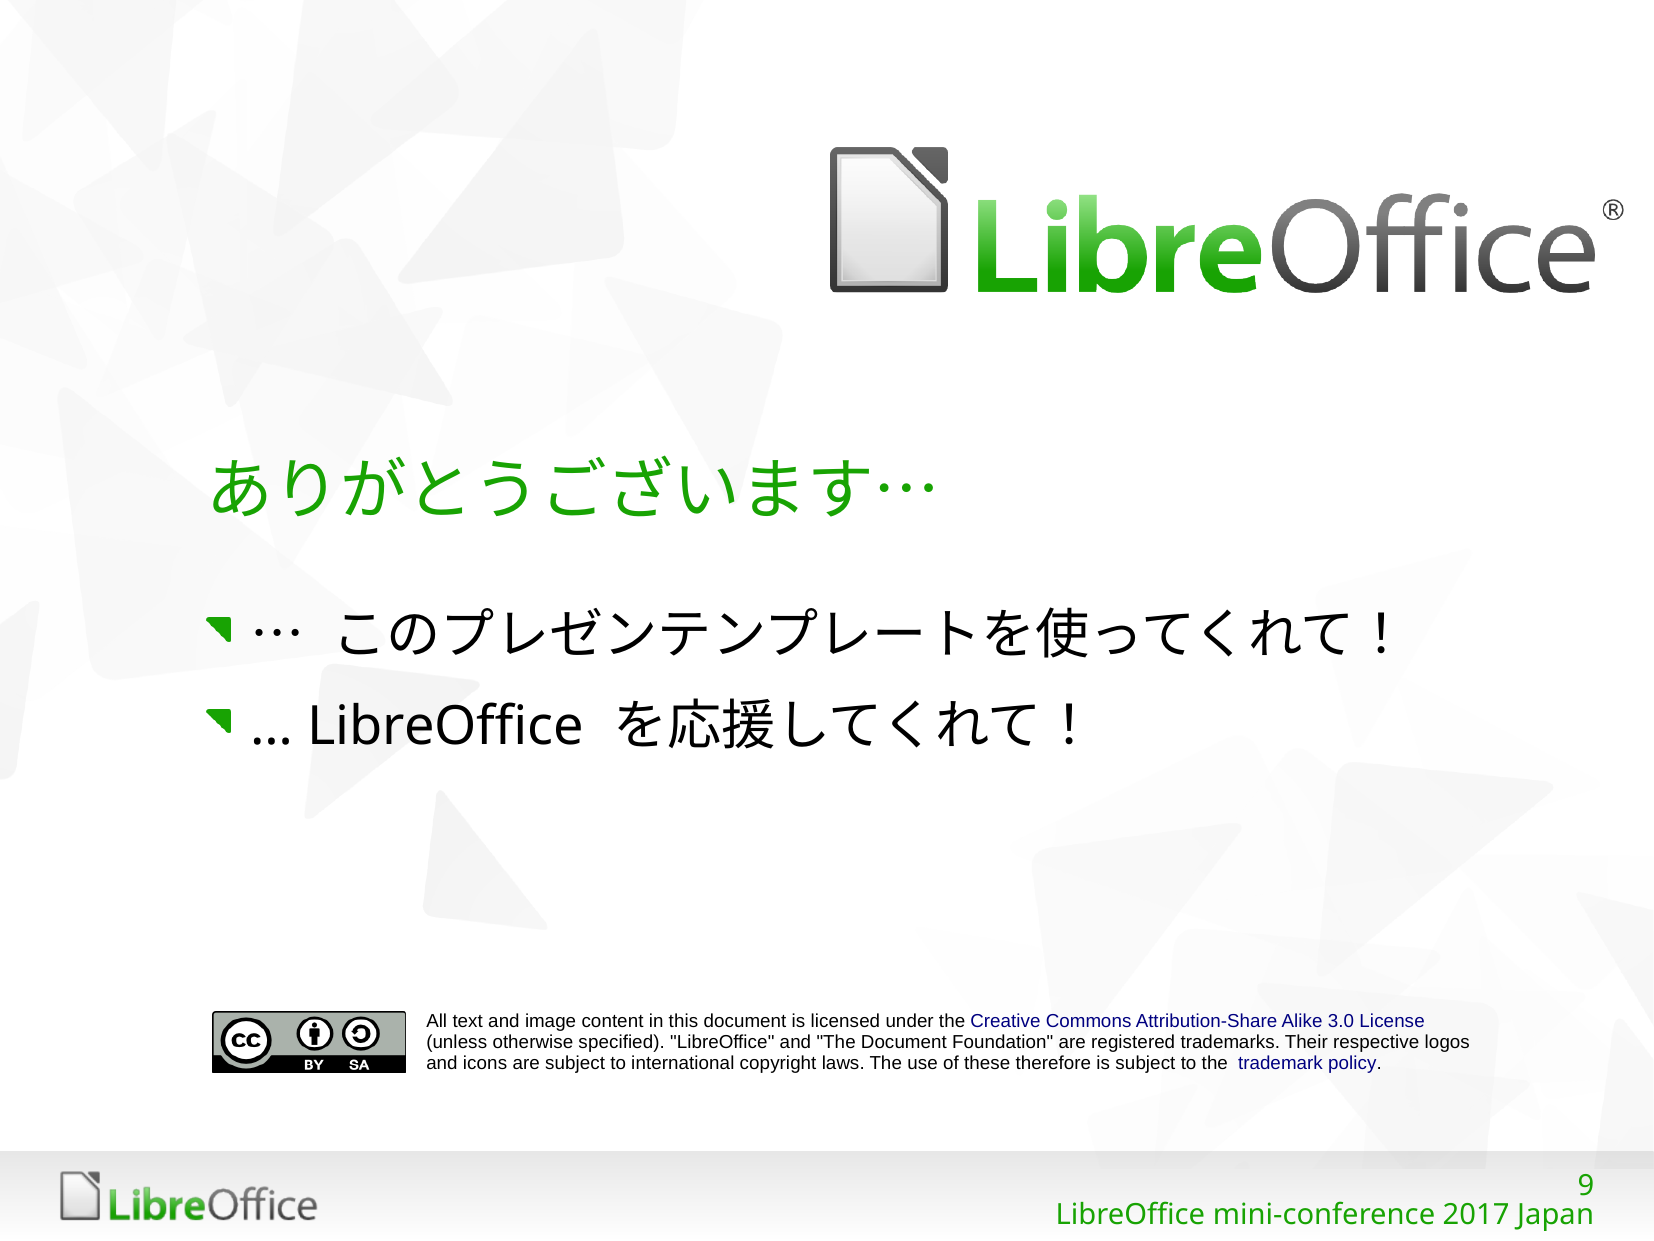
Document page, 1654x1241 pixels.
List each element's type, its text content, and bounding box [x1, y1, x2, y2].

picture [212, 1011, 406, 1073]
picture [915, 548, 1654, 1169]
picture [0, 0, 1654, 930]
picture [41, 1152, 337, 1240]
title ありがとうございます… [206, 395, 1477, 573]
list … このプレゼンテンプレートを使ってくれて！ … LibreOffice を応援してくれて！ [206, 590, 1477, 945]
